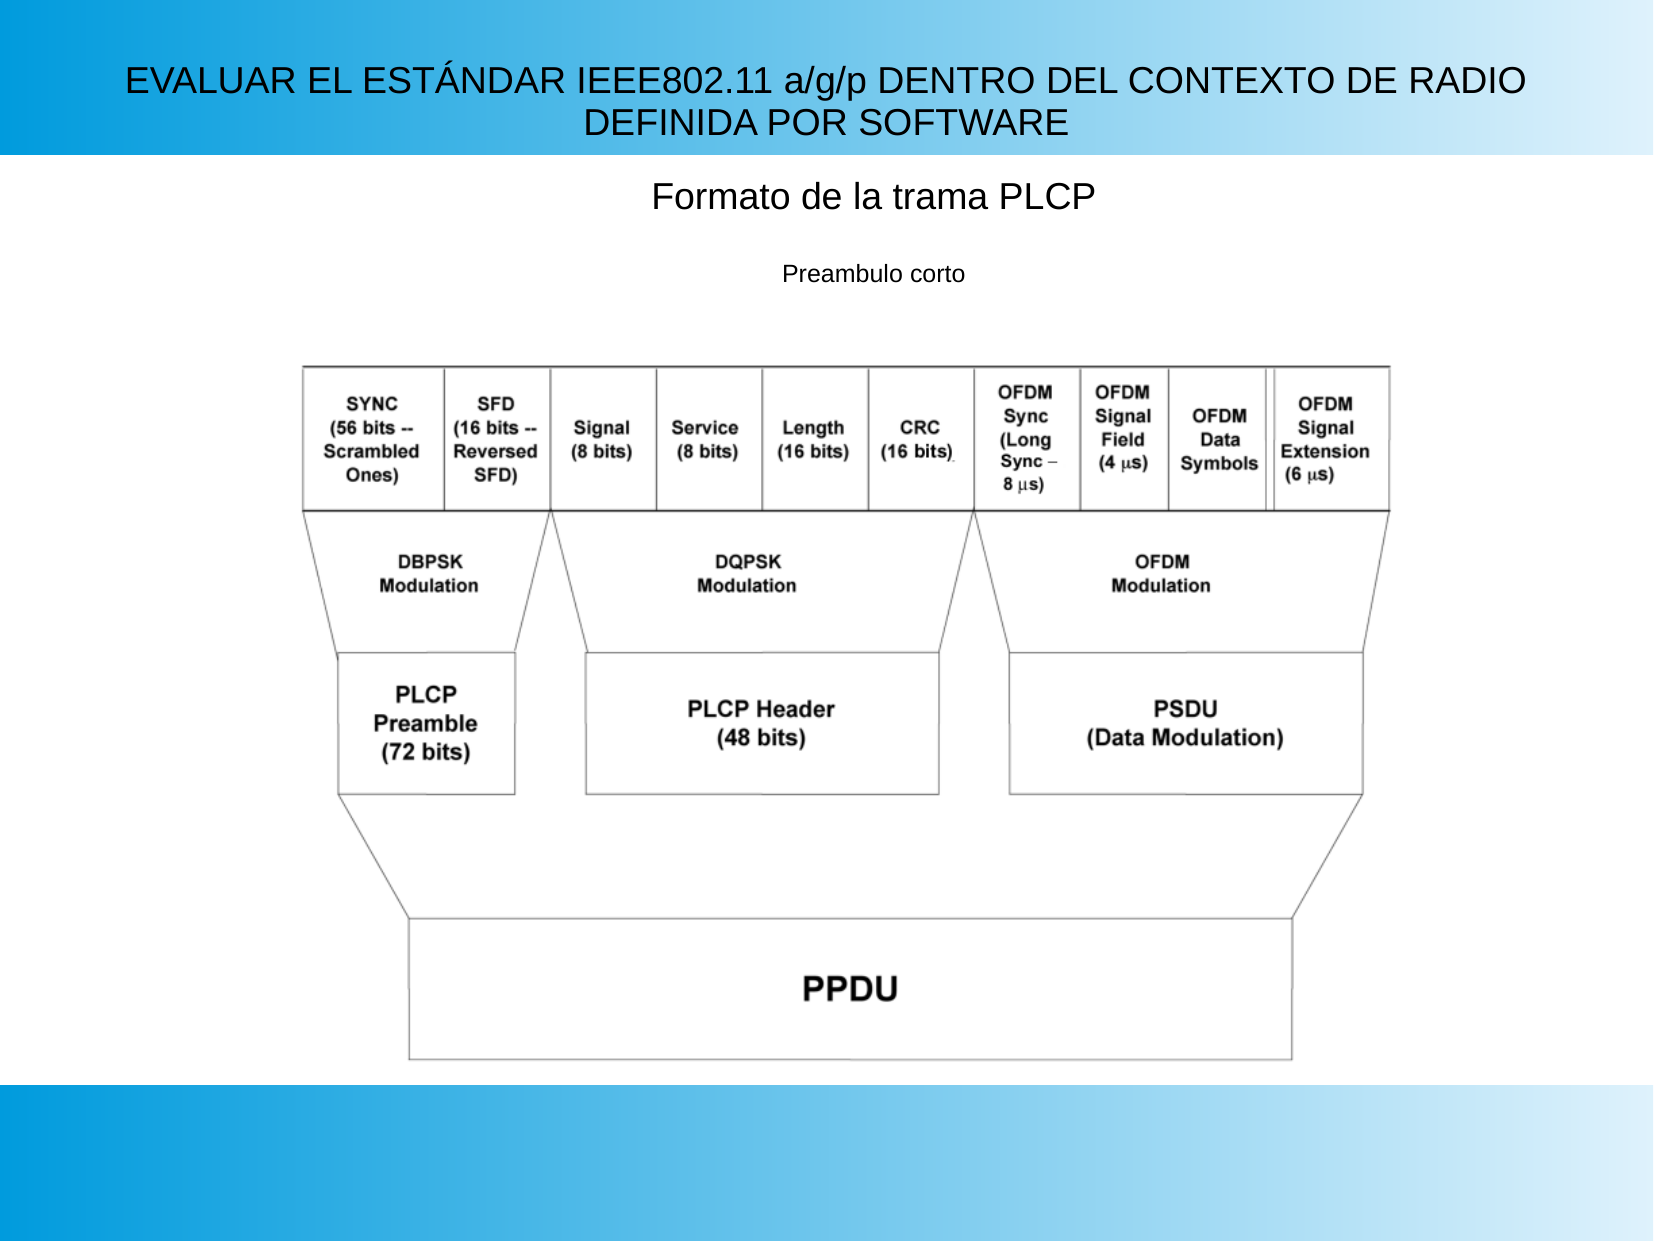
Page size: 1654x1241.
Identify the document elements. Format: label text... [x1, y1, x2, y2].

title EVALUAR EL ESTÁNDAR IEEE802.11 a/g/p DENTRO DEL CONTEXTO DE RADIO DEFINIDA POR SOFTWARE [82, 49, 1571, 154]
text_box Formato de la trama PLCP Preambulo corto [625, 168, 1123, 296]
picture [294, 355, 1406, 1075]
